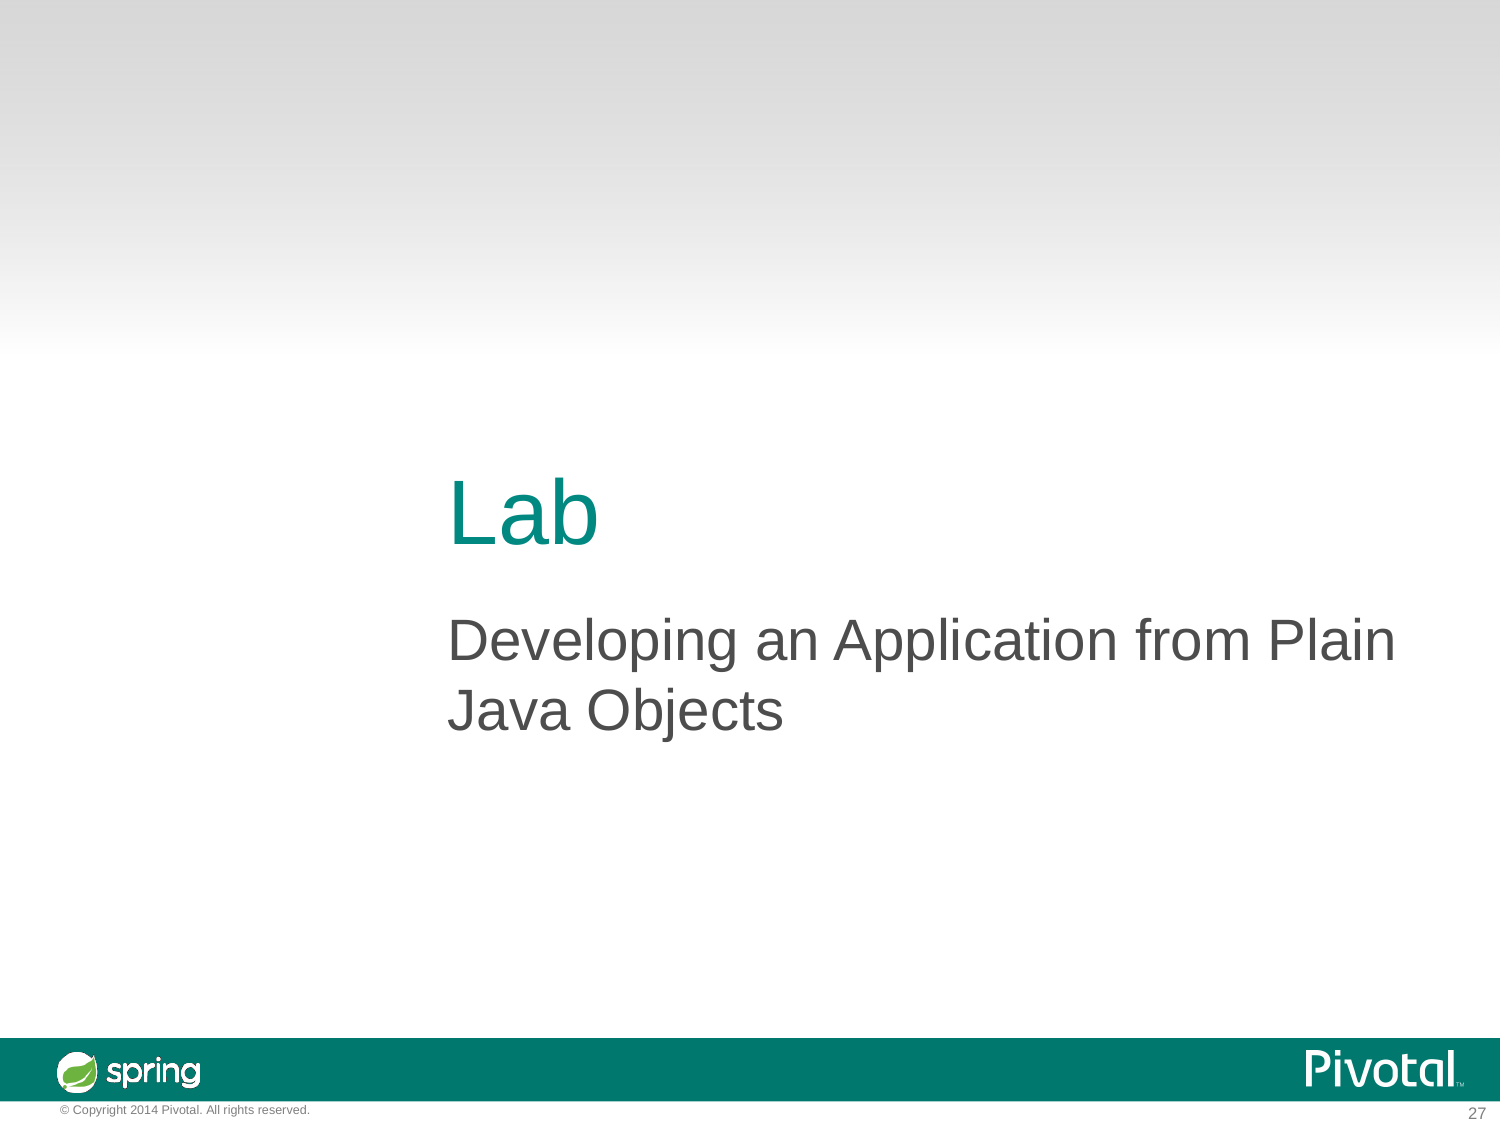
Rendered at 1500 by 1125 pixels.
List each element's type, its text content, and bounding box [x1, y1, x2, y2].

picture [1306, 1050, 1464, 1087]
title Lab [447, 462, 1440, 565]
picture [32, 1041, 210, 1103]
text_box Developing an Application from Plain Java Objects [447, 602, 1440, 914]
